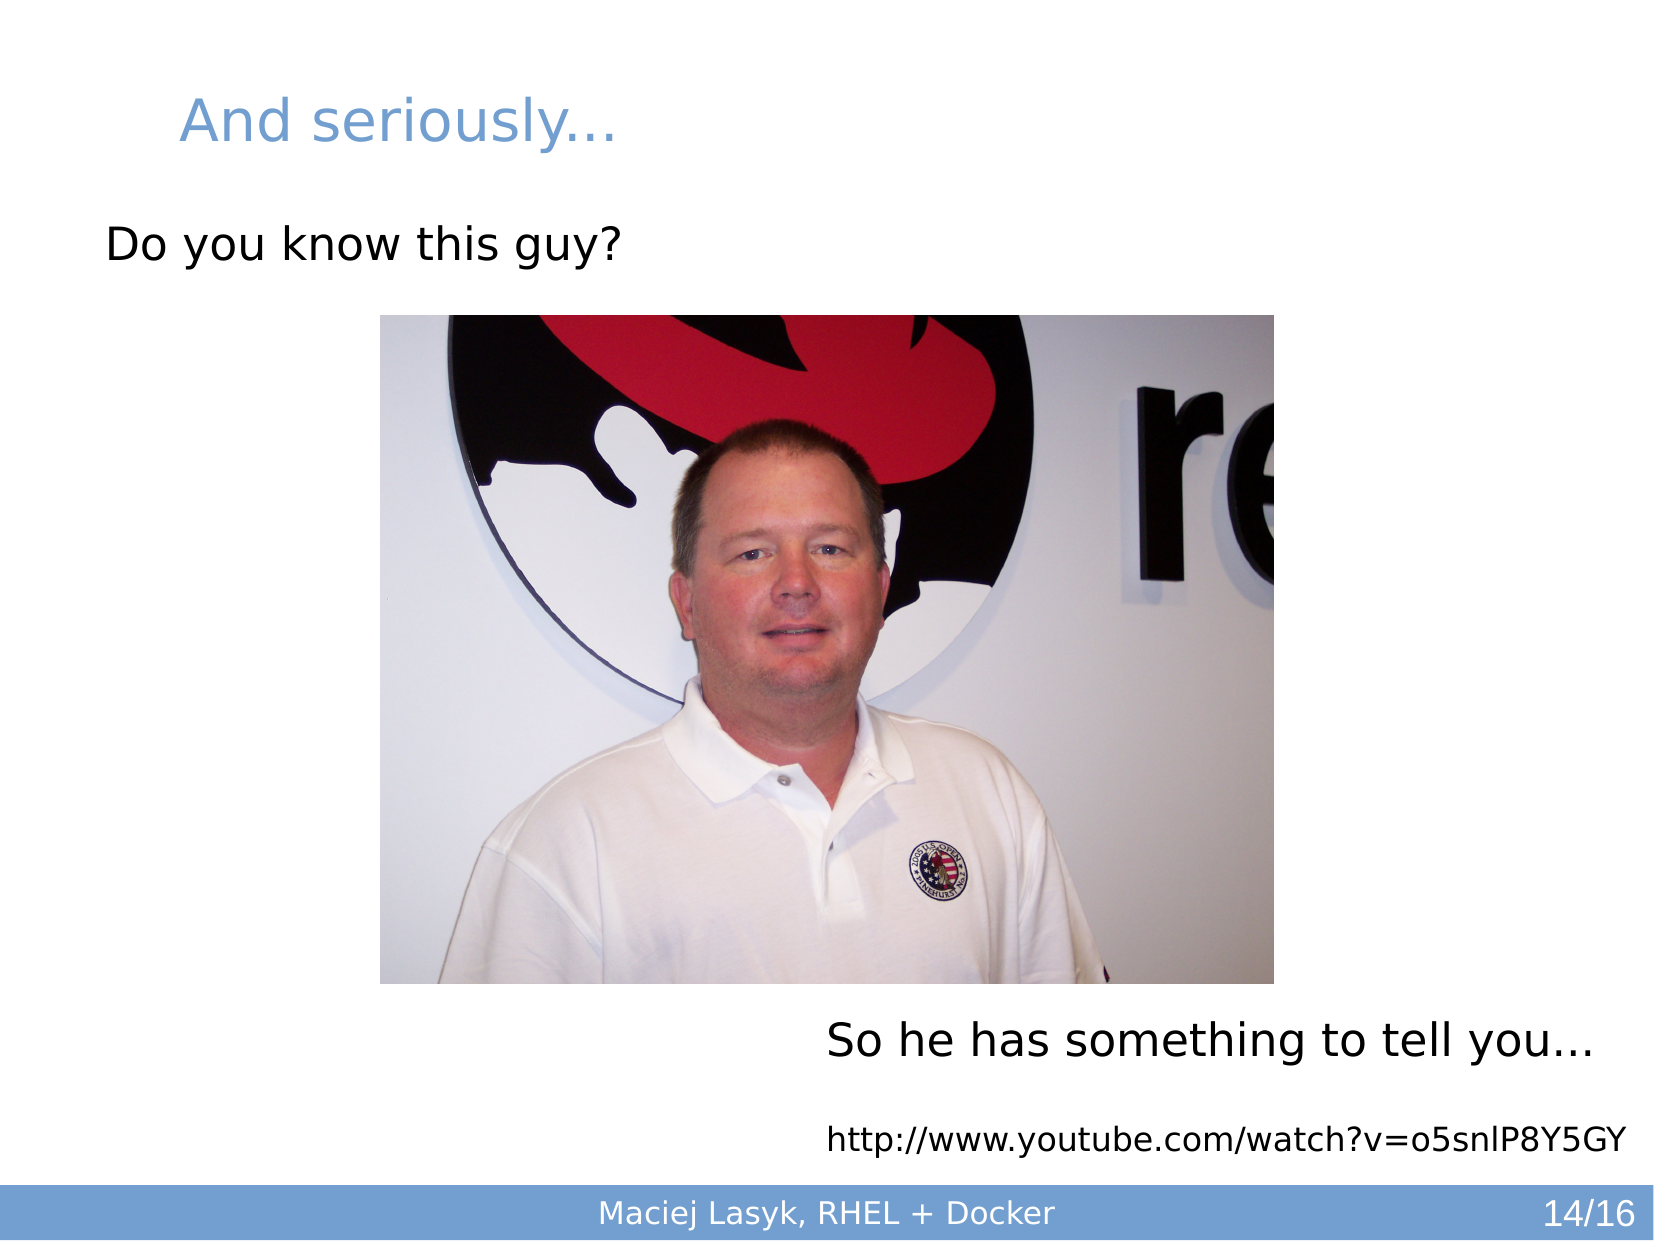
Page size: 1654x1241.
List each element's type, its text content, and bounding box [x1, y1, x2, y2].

text_box 14/16 [1527, 1185, 1651, 1241]
text_box Maciej Lasyk, RHEL + Docker [583, 1188, 1071, 1240]
text_box [0, 1185, 1527, 1241]
text_box Do you know this guy? [90, 210, 639, 279]
picture [380, 315, 1274, 984]
text_box So he has something to tell you... http://www.youtube.com/watch?v=o5snlP8Y5GY [811, 1006, 1643, 1167]
text_box And seriously... [164, 79, 634, 163]
